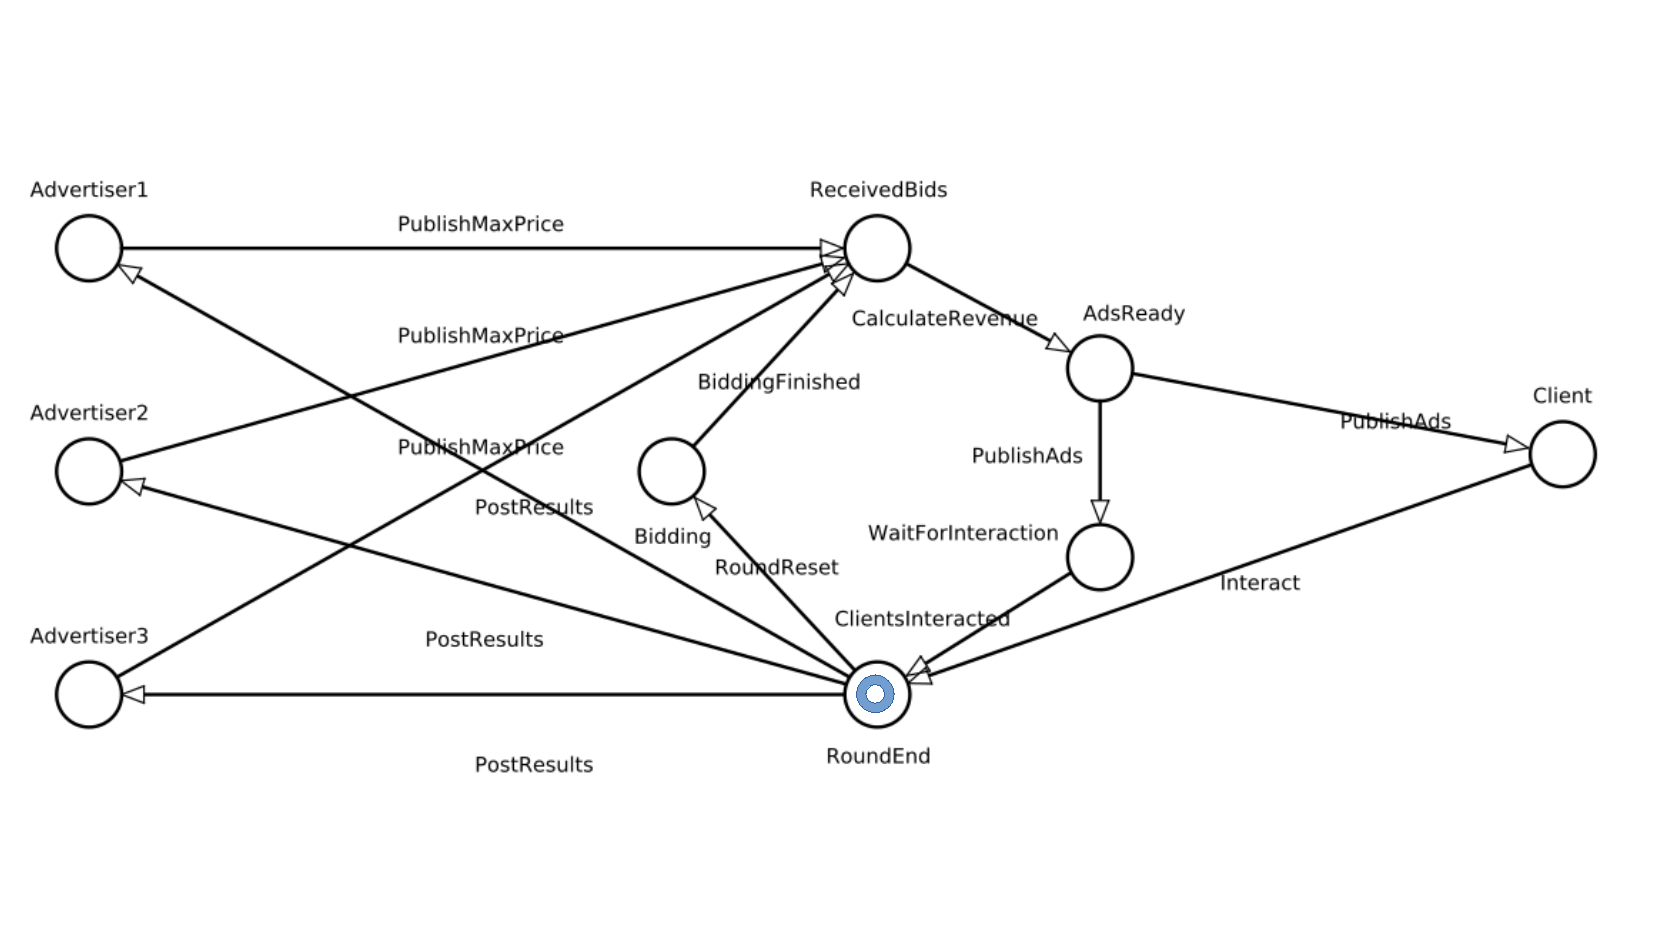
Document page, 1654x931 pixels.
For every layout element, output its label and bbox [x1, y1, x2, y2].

text_box [856, 674, 895, 713]
picture [15, 164, 1613, 774]
